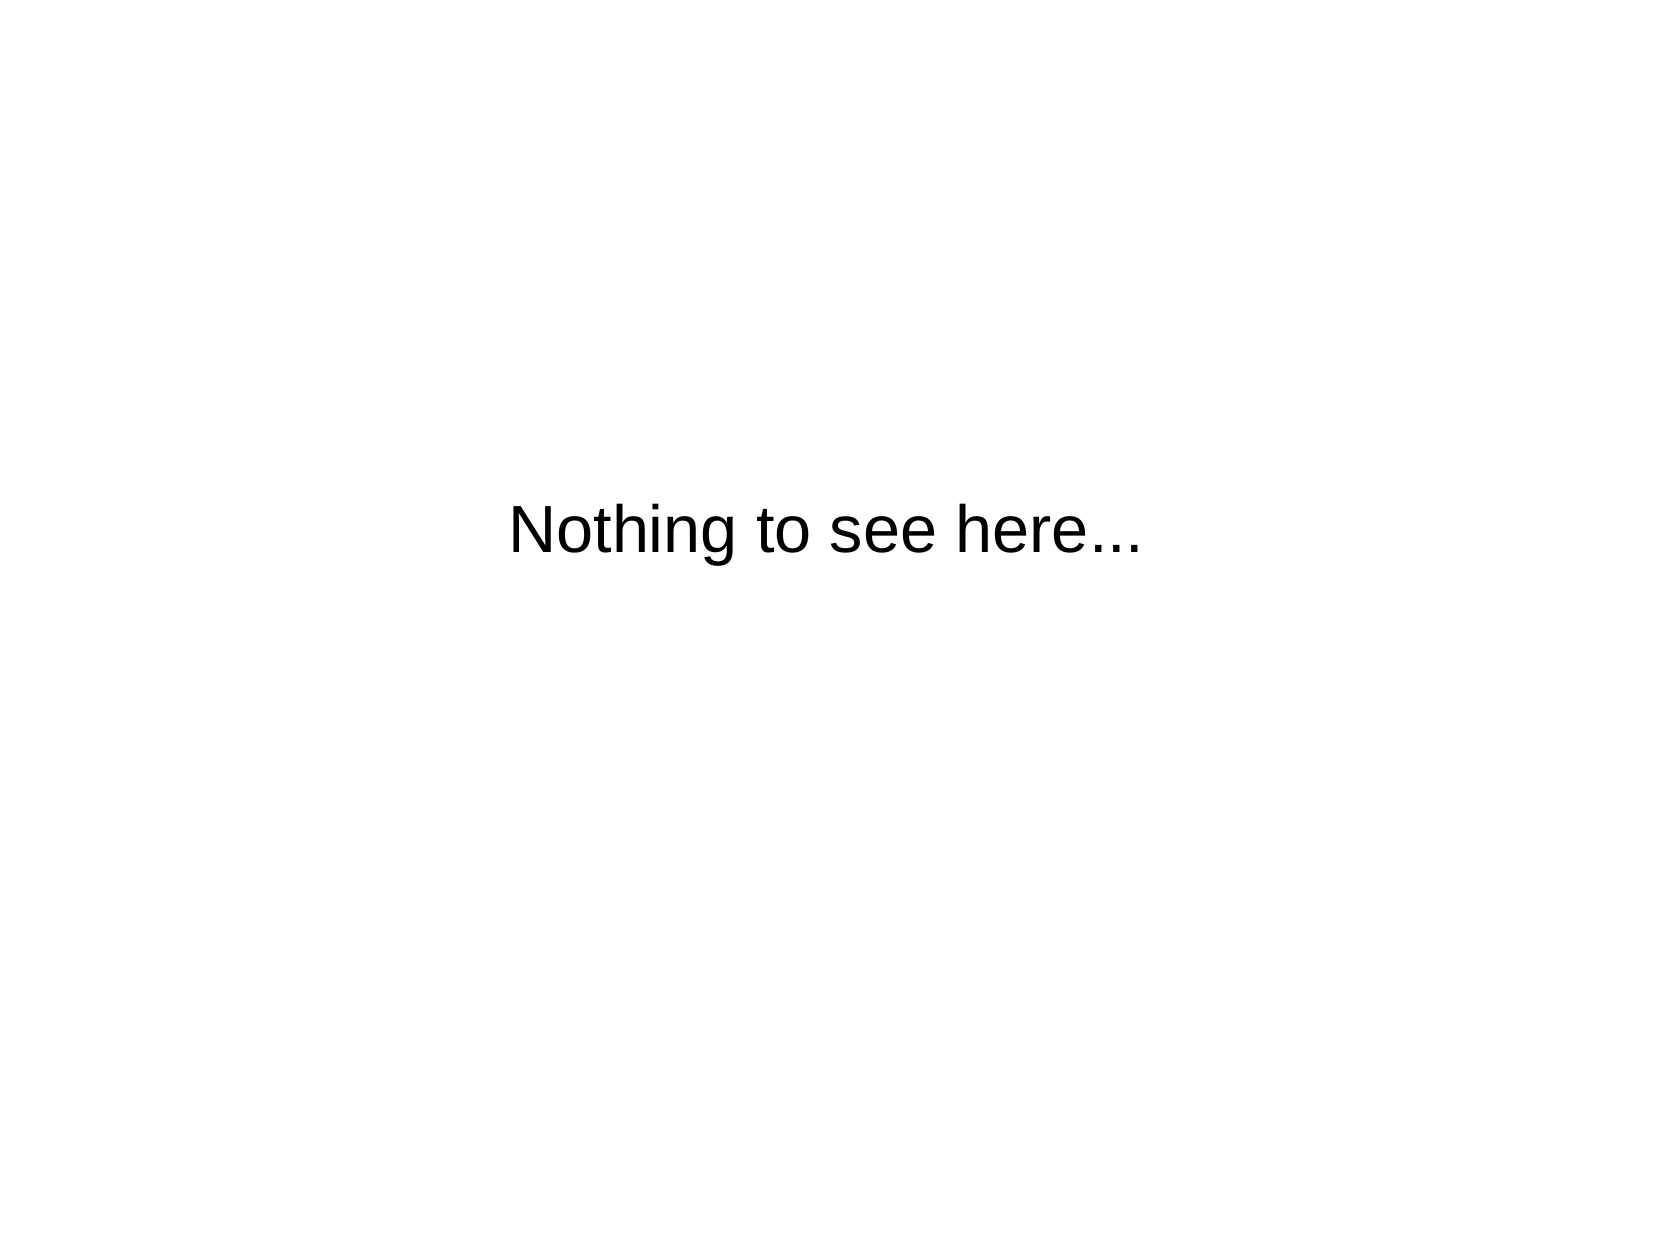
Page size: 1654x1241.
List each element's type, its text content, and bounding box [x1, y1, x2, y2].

subtitle Nothing to see here... [82, 49, 1571, 1010]
